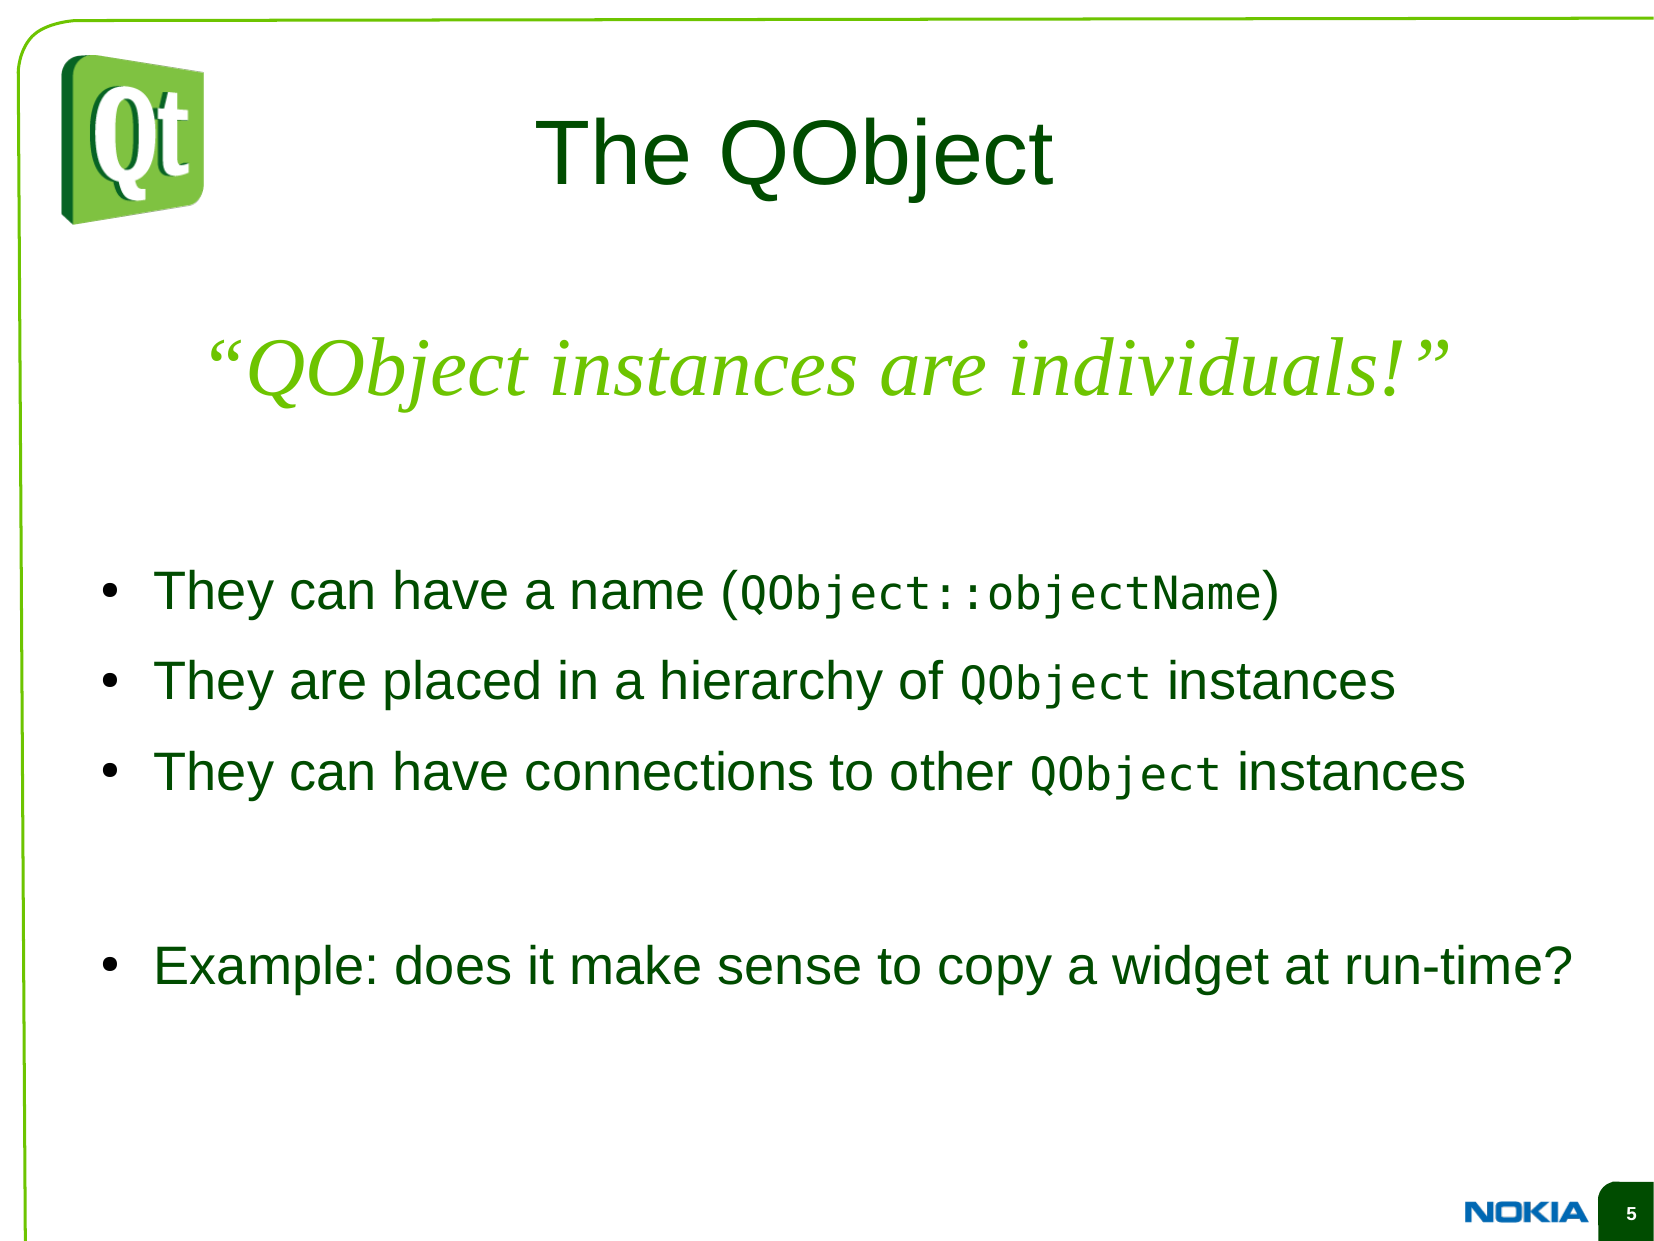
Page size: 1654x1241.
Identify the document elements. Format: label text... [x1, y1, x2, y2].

picture [1465, 1201, 1589, 1223]
picture [61, 55, 204, 225]
text_box “QObject instances are individuals!” [0, 321, 1654, 414]
list They can have a name (QObject::objectName) They are placed in a hierarchy of QObject instances They can have connections to other QObject instances Example: does it make sense to copy a widget at run-time? [82, 561, 1595, 1094]
title The QObject [257, 49, 1333, 257]
